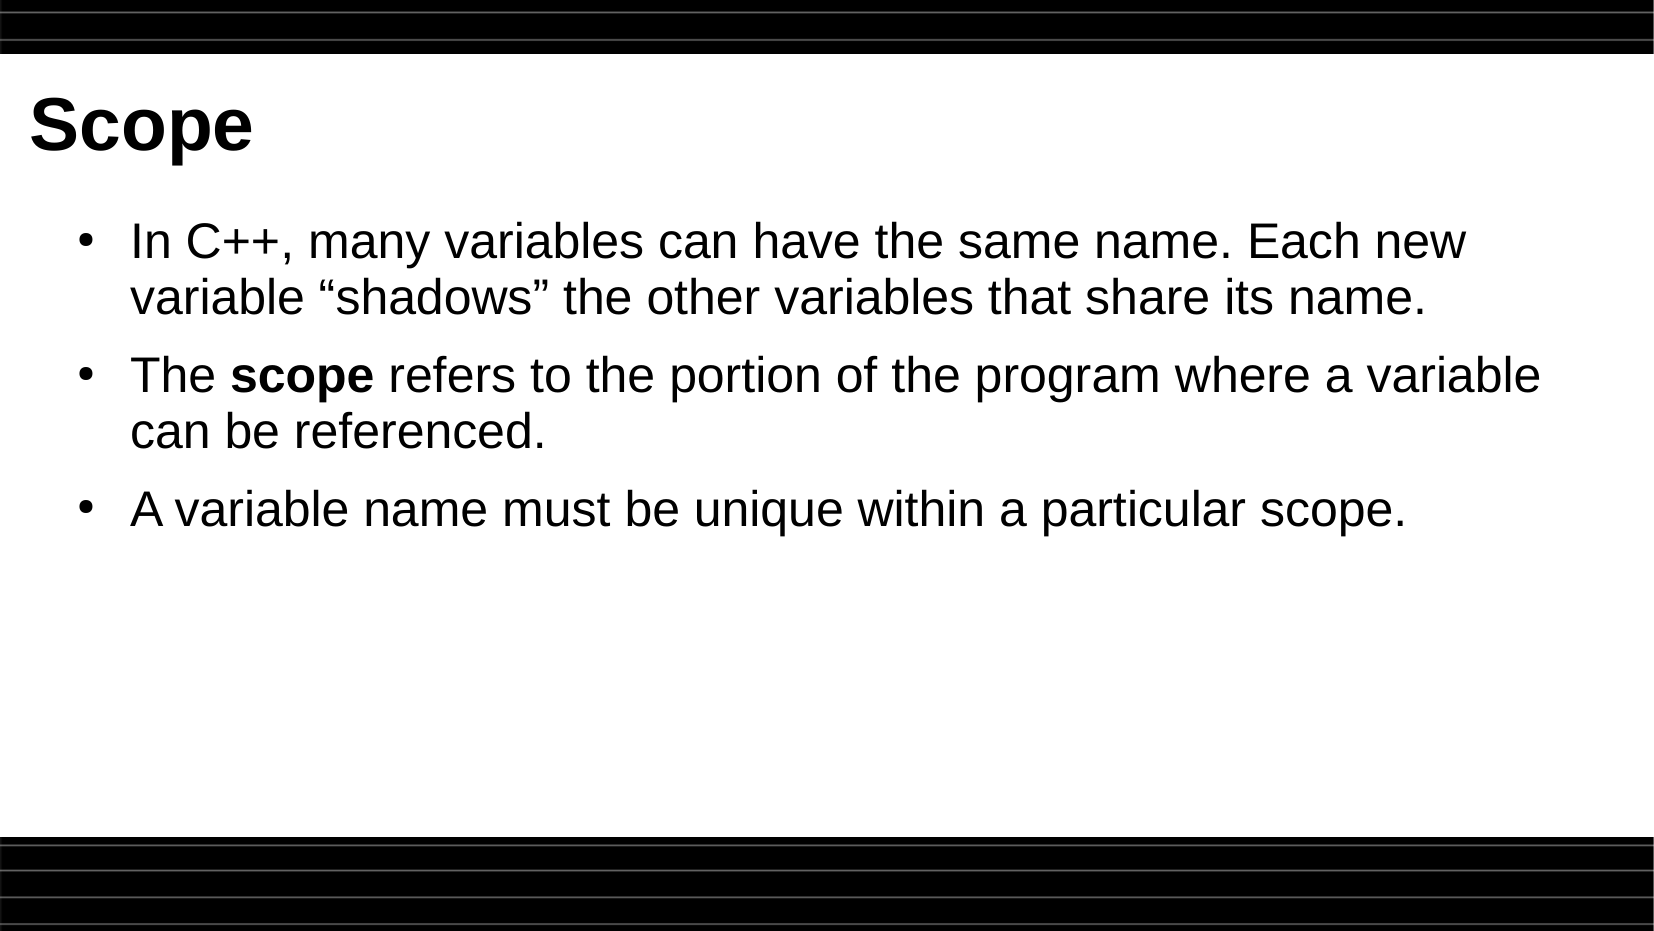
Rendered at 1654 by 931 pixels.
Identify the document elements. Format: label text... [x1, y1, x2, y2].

picture [0, 837, 1654, 931]
text_box Scope [15, 75, 1546, 174]
list In C++, many variables can have the same name. Each new variable “shadows” the other variables that share its name. The scope refers to the portion of the program where a variable can be referenced. A variable name must be unique within a particular scope. [59, 213, 1636, 826]
picture [0, 0, 1654, 54]
